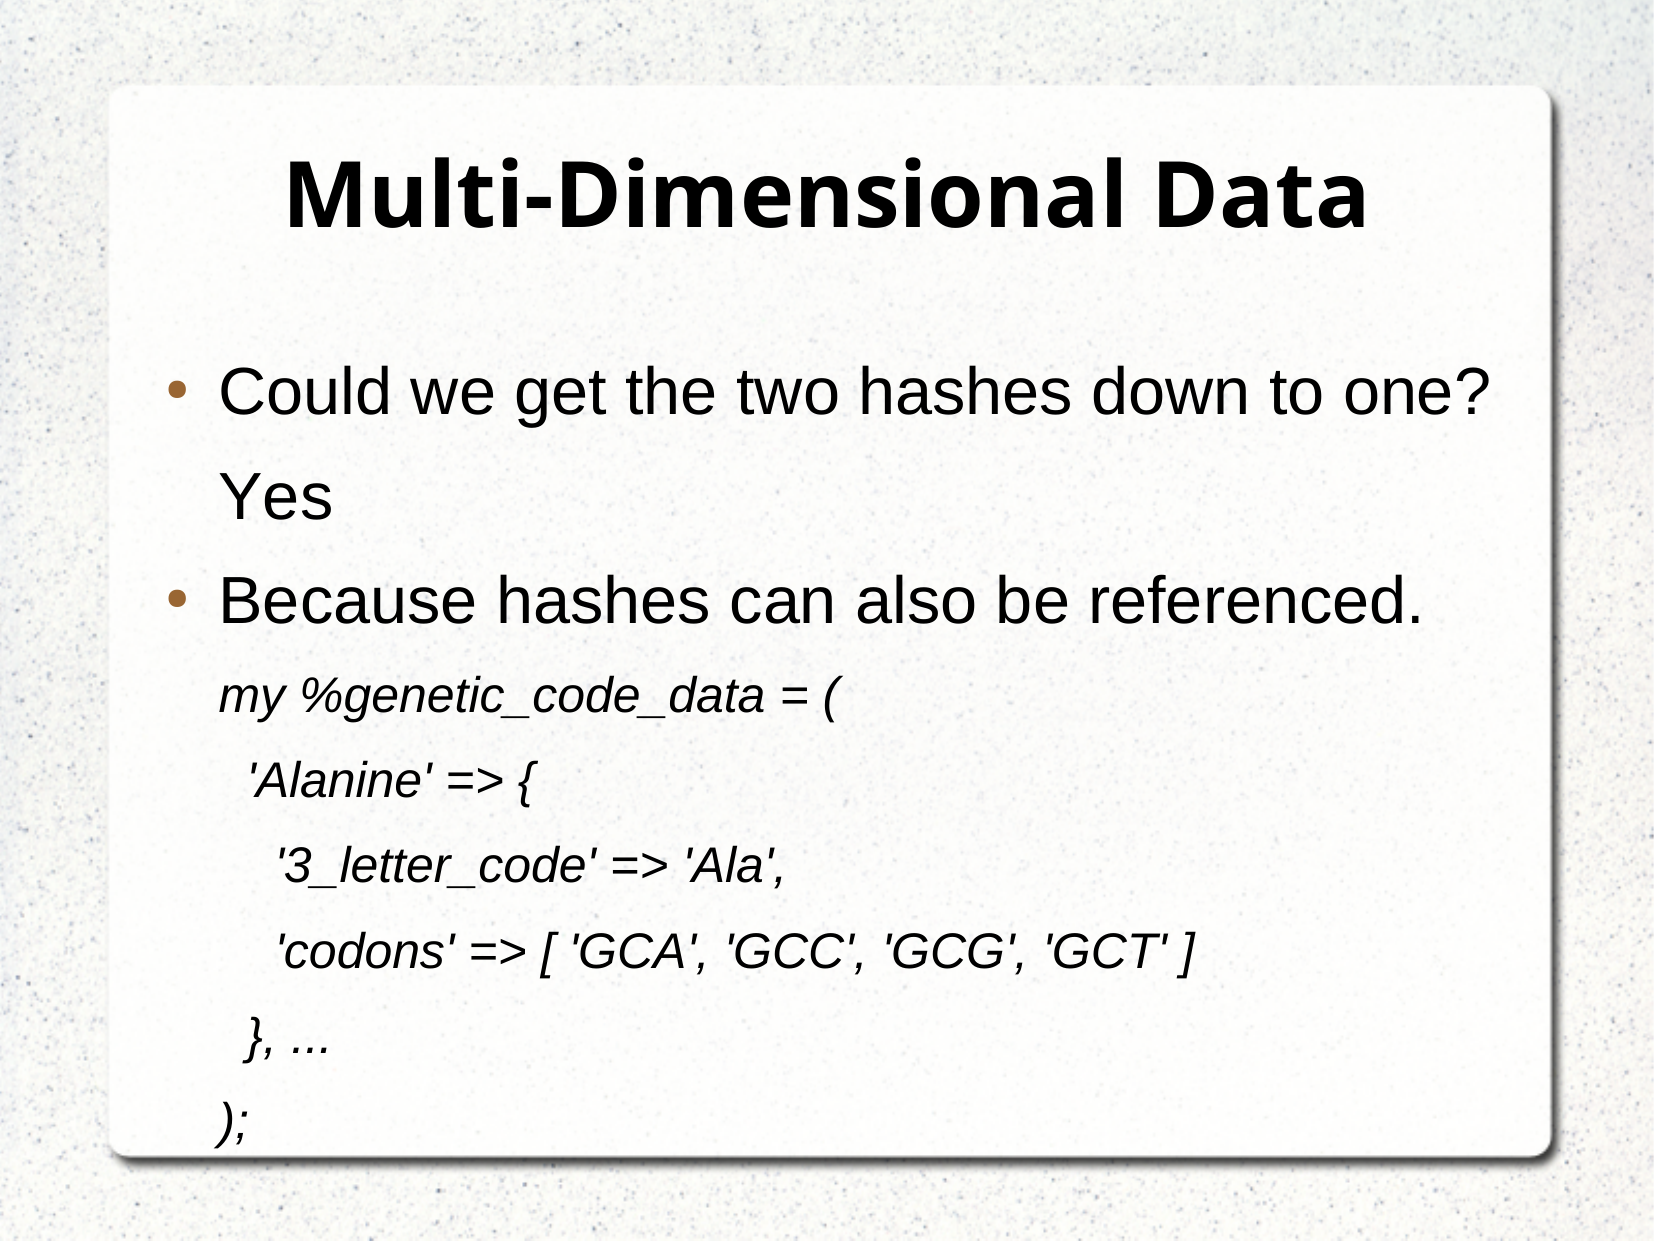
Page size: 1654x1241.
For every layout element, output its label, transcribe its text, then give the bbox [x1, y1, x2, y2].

list Could we get the two hashes down to one? Yes Because hashes can also be referenced. my %genetic_code_data = ( 'Alanine' => { '3_letter_code' => 'Ala', 'codons' => [ 'GCA', 'GCC', 'GCG', 'GCT' ] }, ... ); [147, 354, 1536, 1149]
picture [0, 0, 1654, 1241]
title Multi-Dimensional Data [118, 88, 1536, 296]
